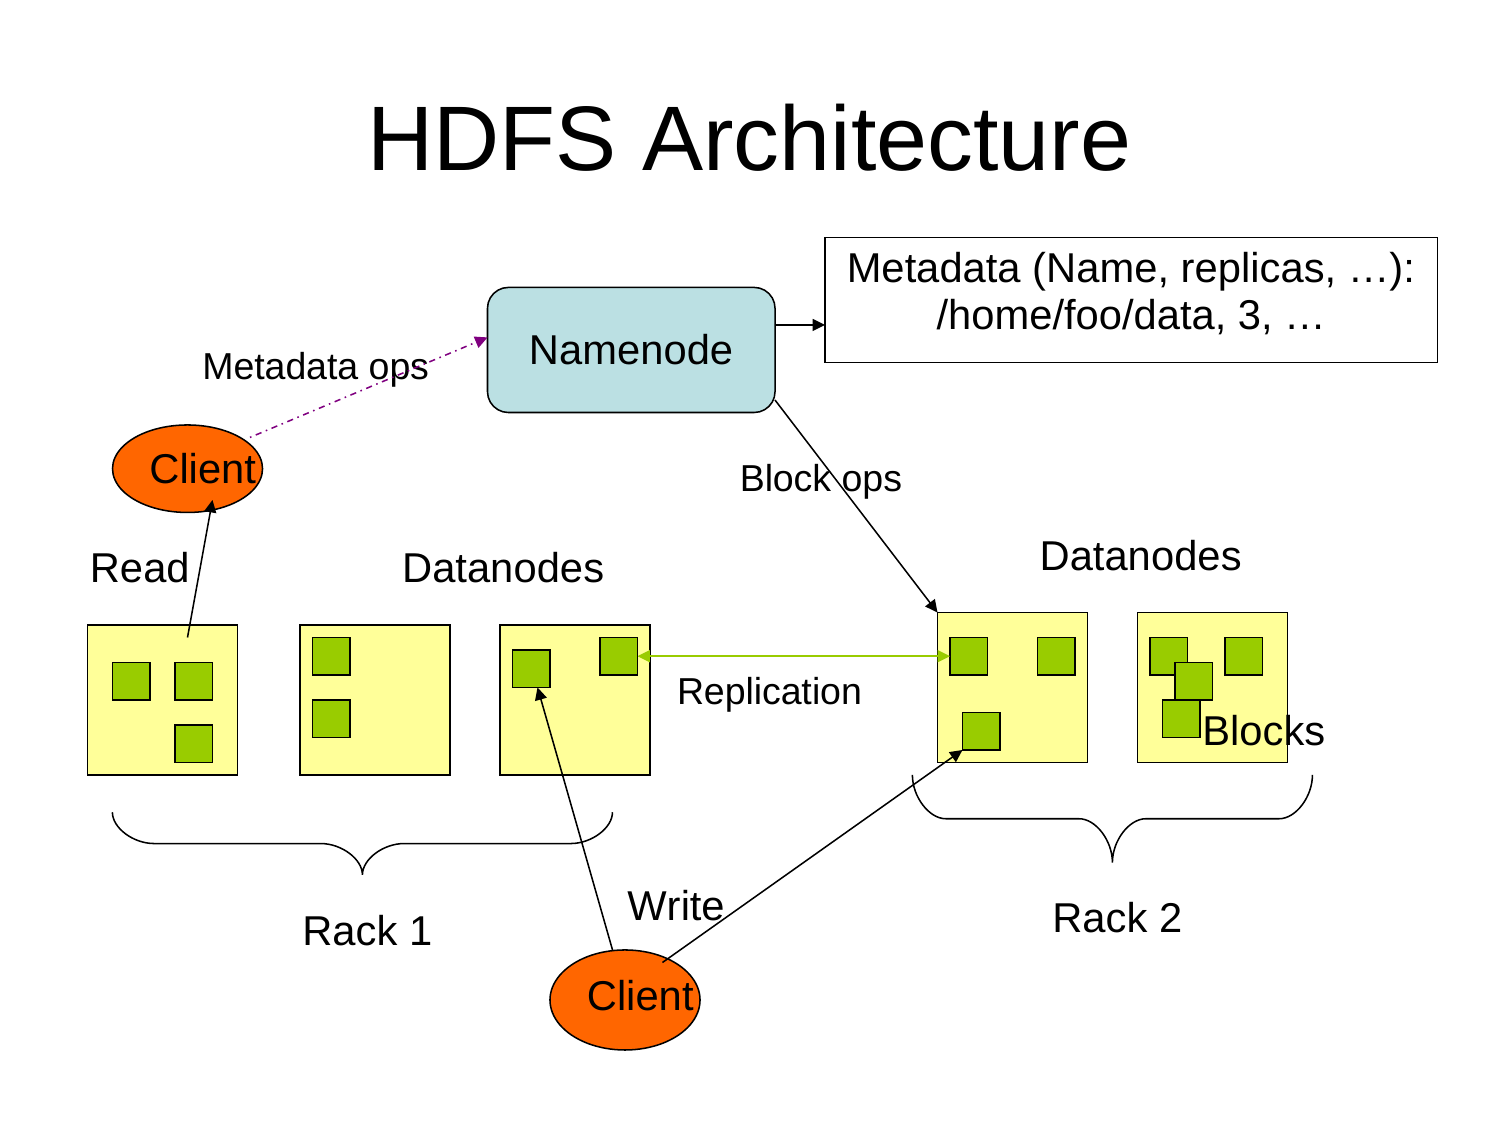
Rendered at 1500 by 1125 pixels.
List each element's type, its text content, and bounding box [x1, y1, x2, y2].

text_box Write [612, 875, 740, 937]
text_box Datanodes [1024, 525, 1257, 587]
title HDFS Architecture [75, 45, 1426, 233]
text_box Namenode [487, 287, 776, 413]
text_box Rack 1 [287, 900, 448, 962]
text_box Replication [662, 662, 925, 762]
text_box [87, 624, 238, 775]
text_box [937, 612, 1088, 763]
text_box Rack 2 [1037, 887, 1198, 950]
text_box Metadata (Name, replicas, …): /home/foo/data, 3, … [825, 237, 1438, 363]
text_box [500, 624, 651, 775]
text_box Metadata ops [187, 337, 453, 437]
text_box Blocks [1187, 699, 1341, 762]
text_box [300, 624, 451, 775]
text_box Read [196, 551, 205, 600]
text_box Datanodes [387, 537, 620, 600]
text_box Read [75, 537, 204, 600]
text_box Block ops [725, 450, 938, 508]
text_box Client [549, 949, 701, 1051]
text_box Client [112, 424, 263, 513]
text_box [1137, 612, 1288, 763]
